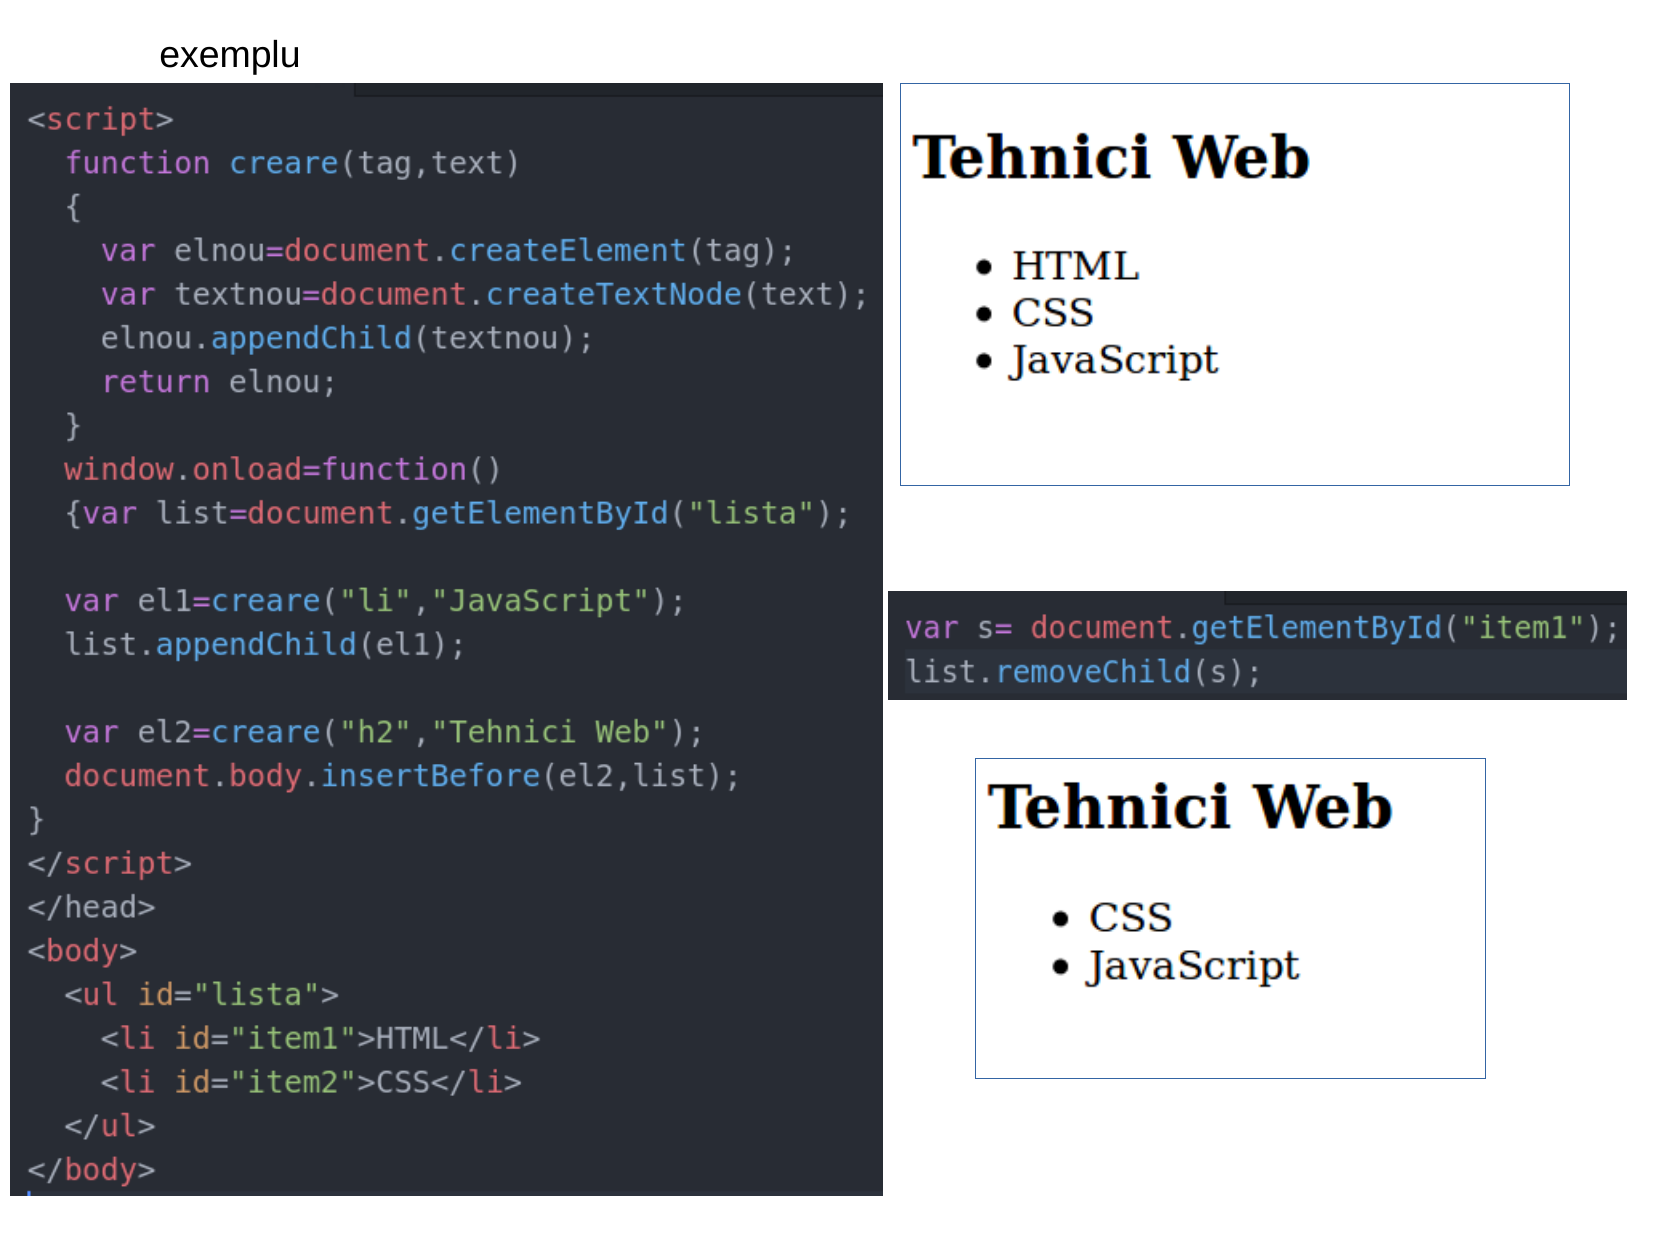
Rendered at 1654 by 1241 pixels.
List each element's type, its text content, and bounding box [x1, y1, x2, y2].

picture [888, 591, 1627, 700]
text_box exemplu [144, 25, 316, 83]
picture [900, 83, 1570, 486]
picture [975, 758, 1486, 1079]
picture [10, 83, 883, 1197]
